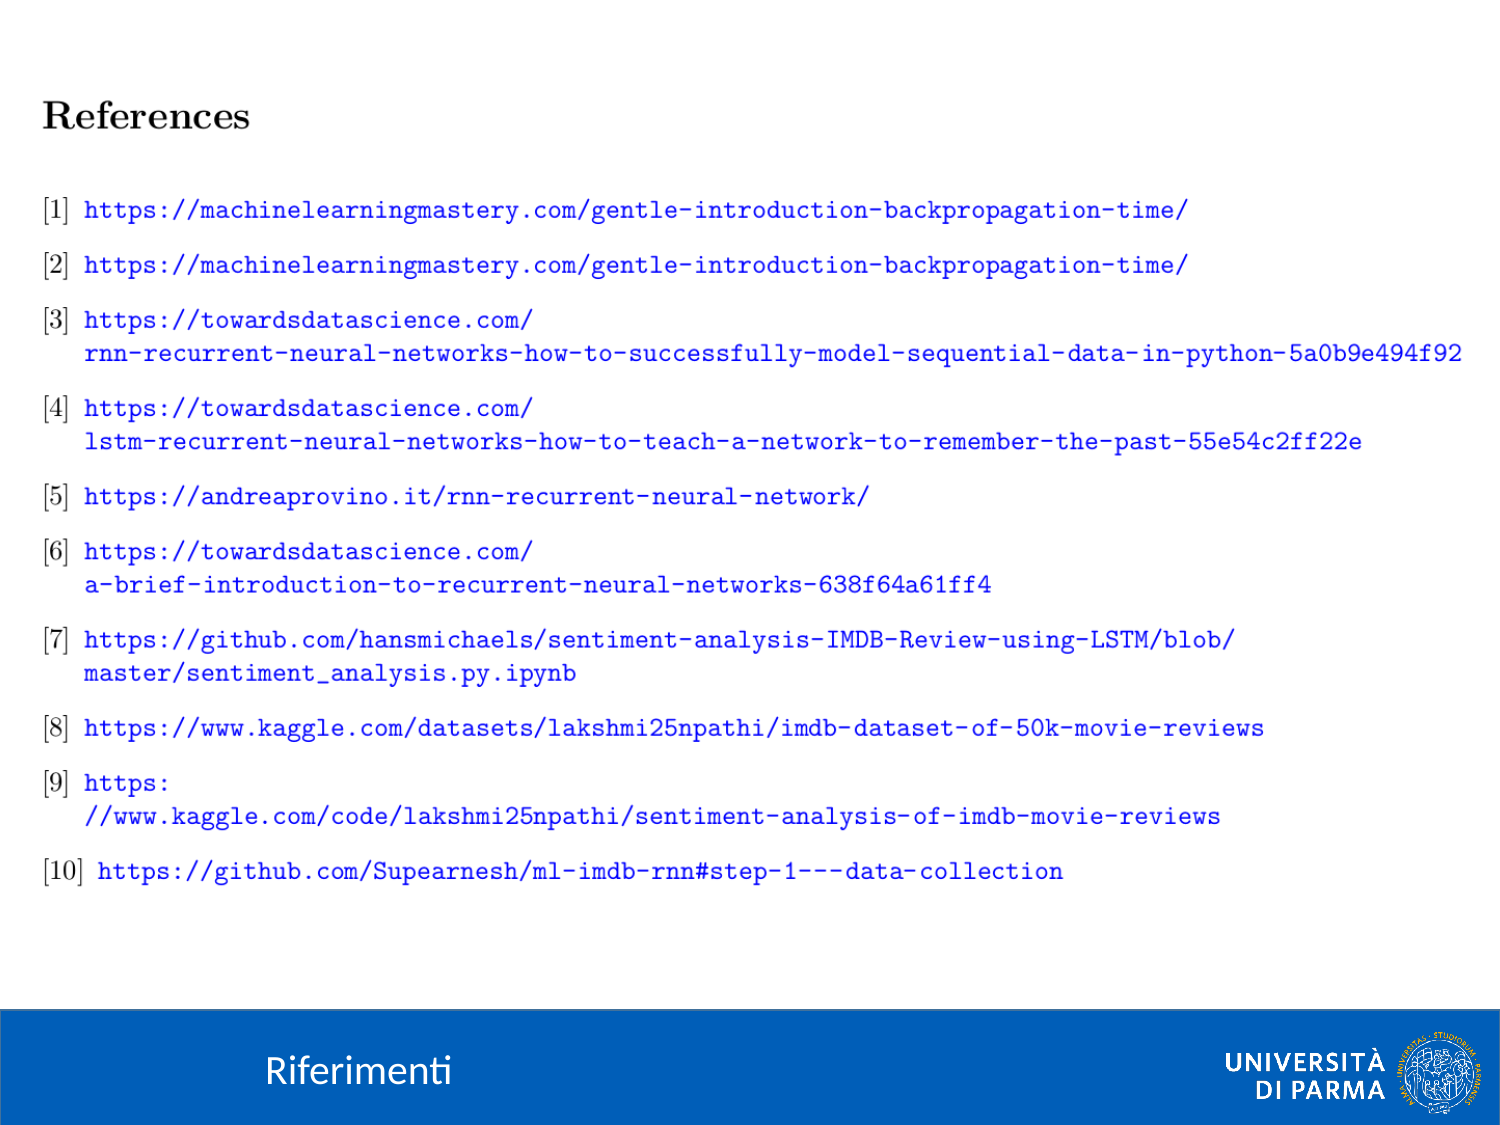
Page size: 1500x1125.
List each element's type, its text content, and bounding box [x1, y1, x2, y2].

text_box Riferimenti [250, 1035, 777, 1101]
picture [21, 87, 1481, 906]
text_box [0, 1010, 1500, 1125]
picture [1226, 1032, 1481, 1114]
